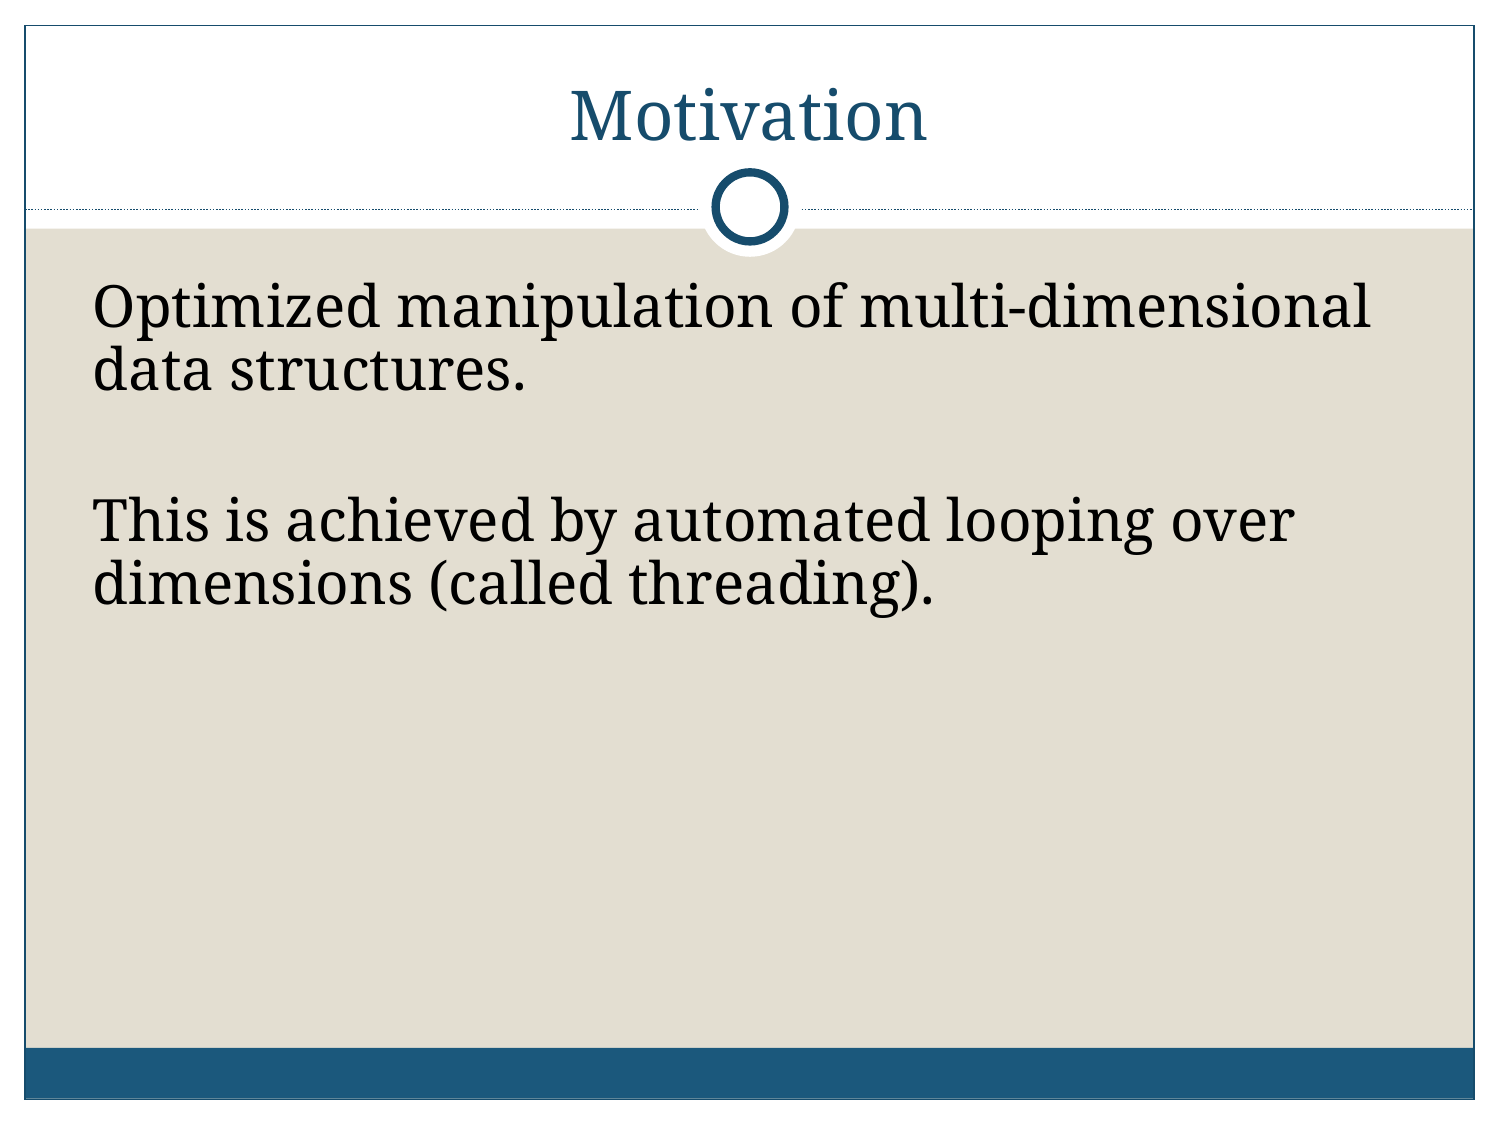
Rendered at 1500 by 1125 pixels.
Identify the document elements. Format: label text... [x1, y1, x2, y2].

title Motivation [49, 37, 1450, 162]
list Optimized manipulation of multi-dimensional data structures. This is achieved by automated looping over dimensions (called threading). [33, 269, 1459, 1012]
